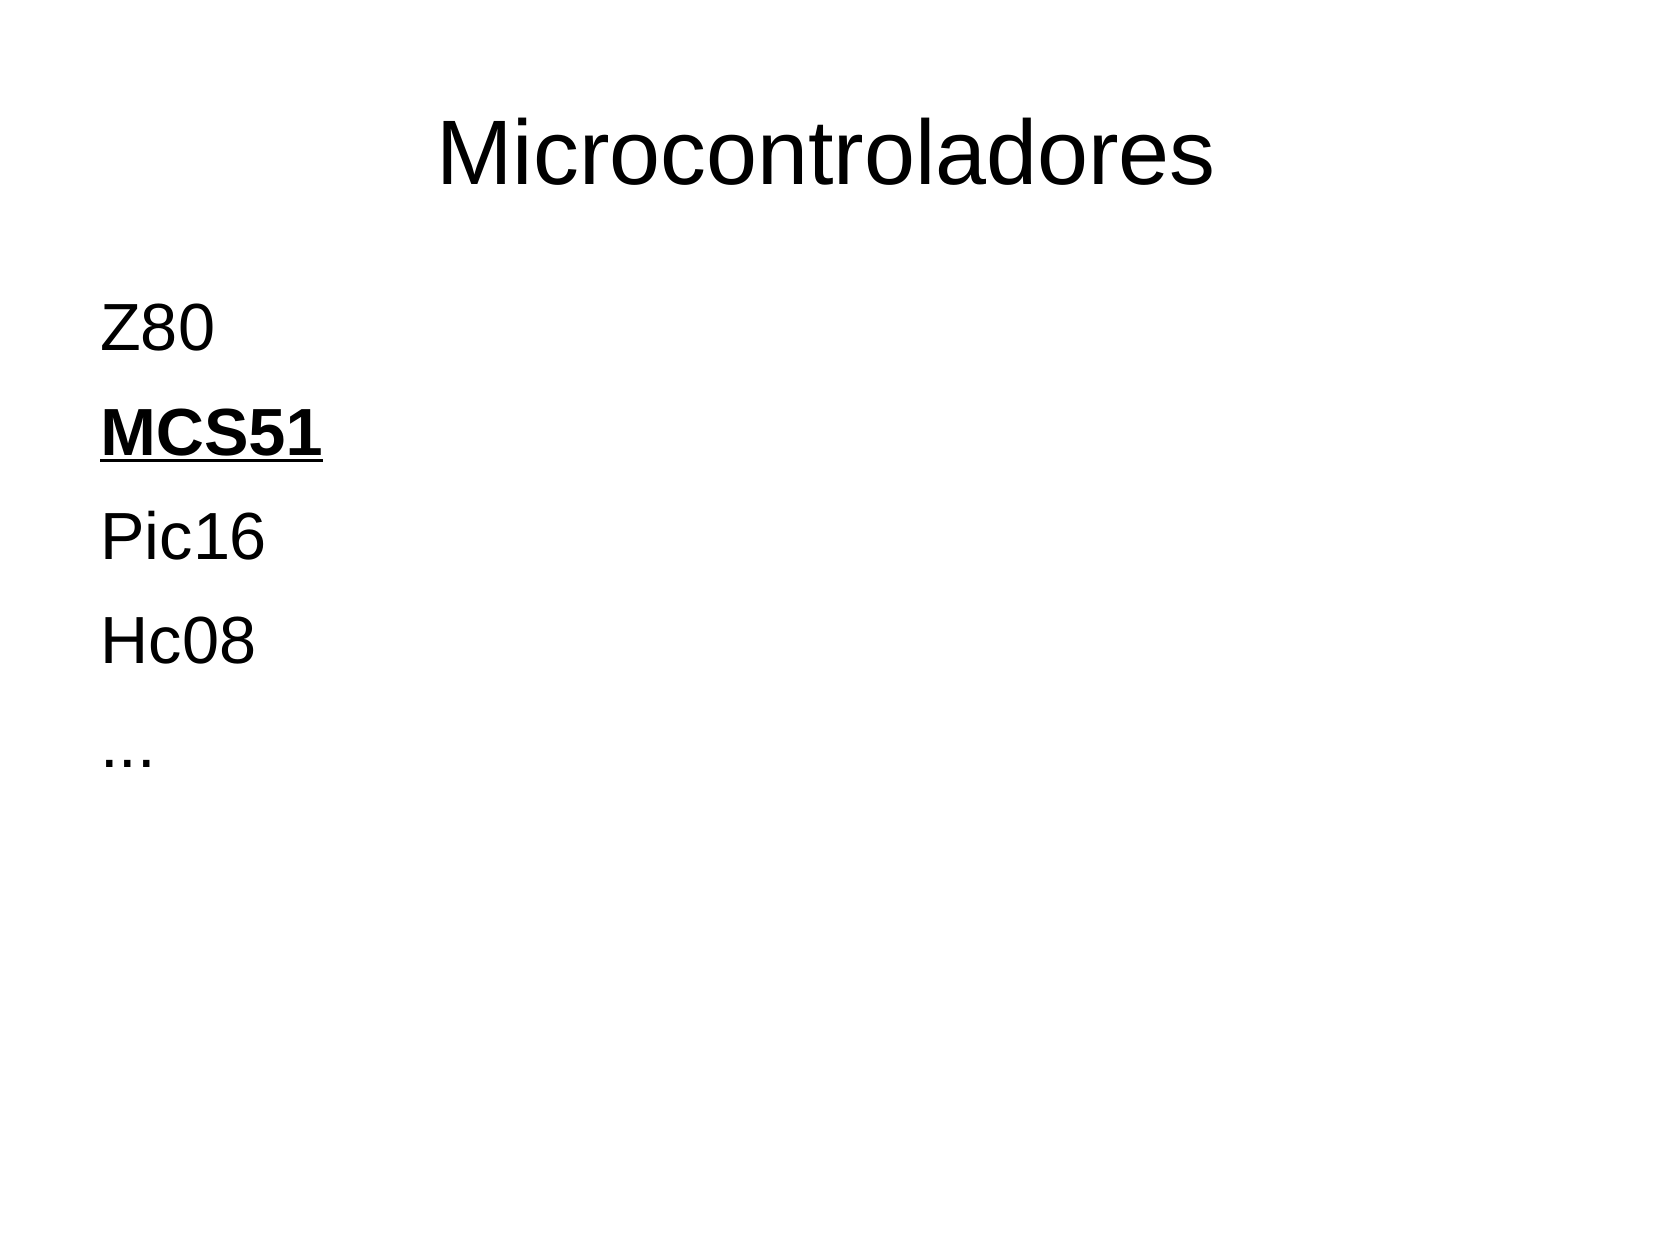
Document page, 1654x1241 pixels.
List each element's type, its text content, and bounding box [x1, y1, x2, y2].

list Z80 MCS51 Pic16 Hc08 ... [82, 290, 1571, 1109]
title Microcontroladores [82, 49, 1571, 257]
